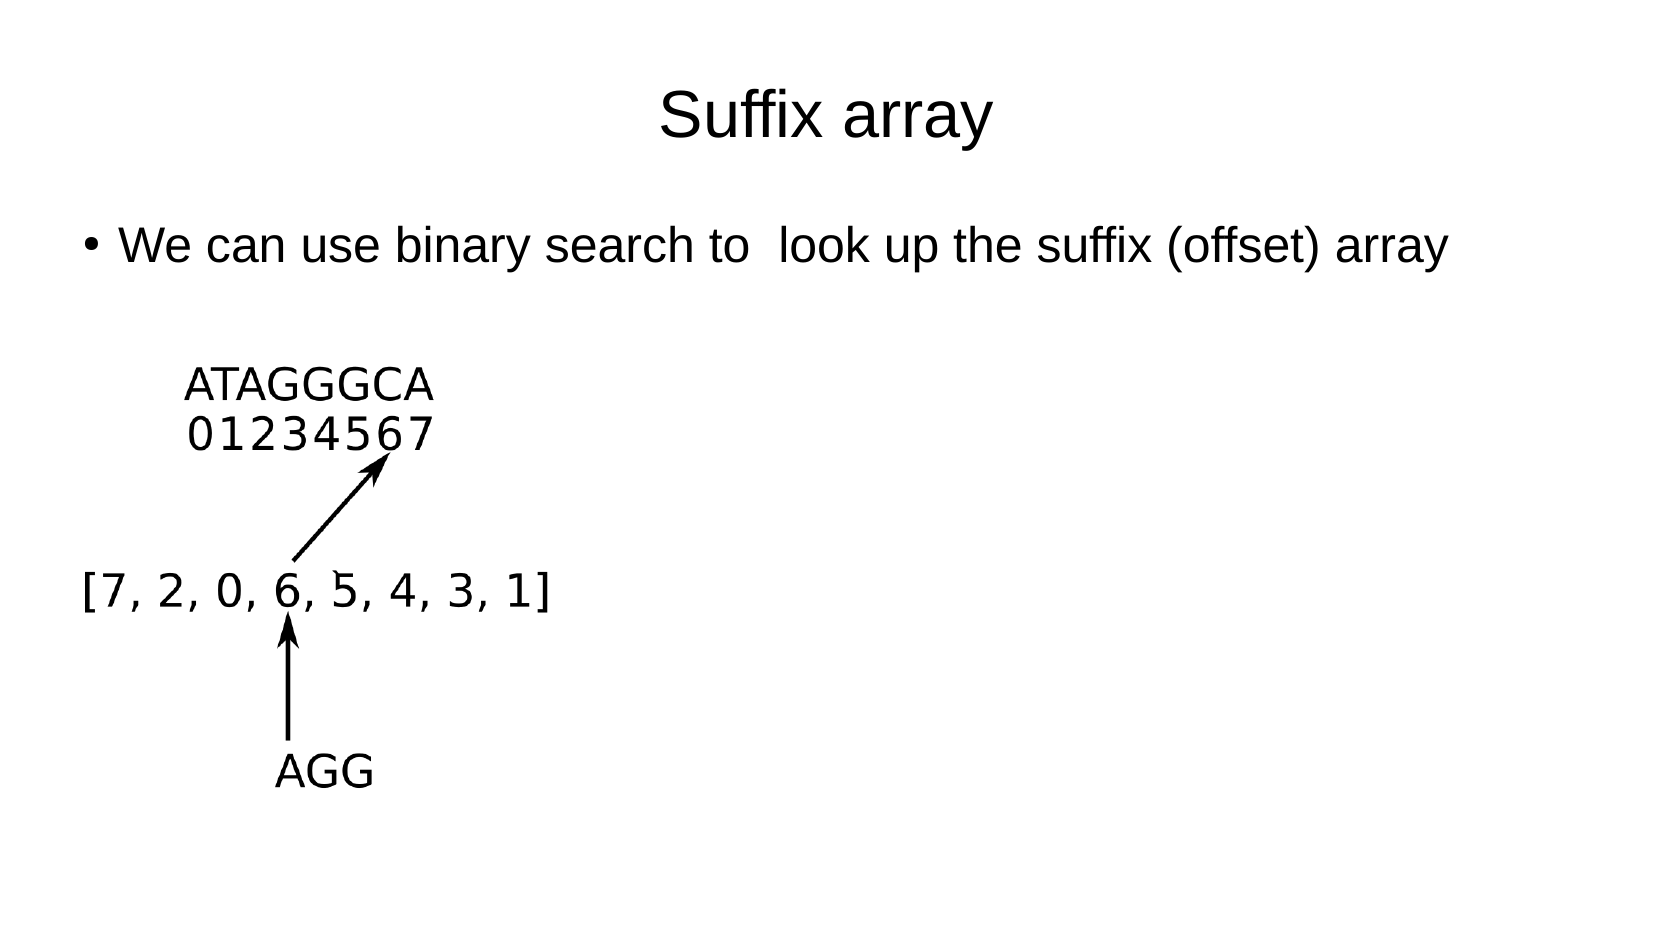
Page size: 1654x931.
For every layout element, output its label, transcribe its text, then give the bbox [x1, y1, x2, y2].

subtitle We can use binary search to look up the suffix (offset) array [82, 217, 1571, 758]
picture [85, 362, 589, 809]
title Suffix array [82, 37, 1571, 193]
